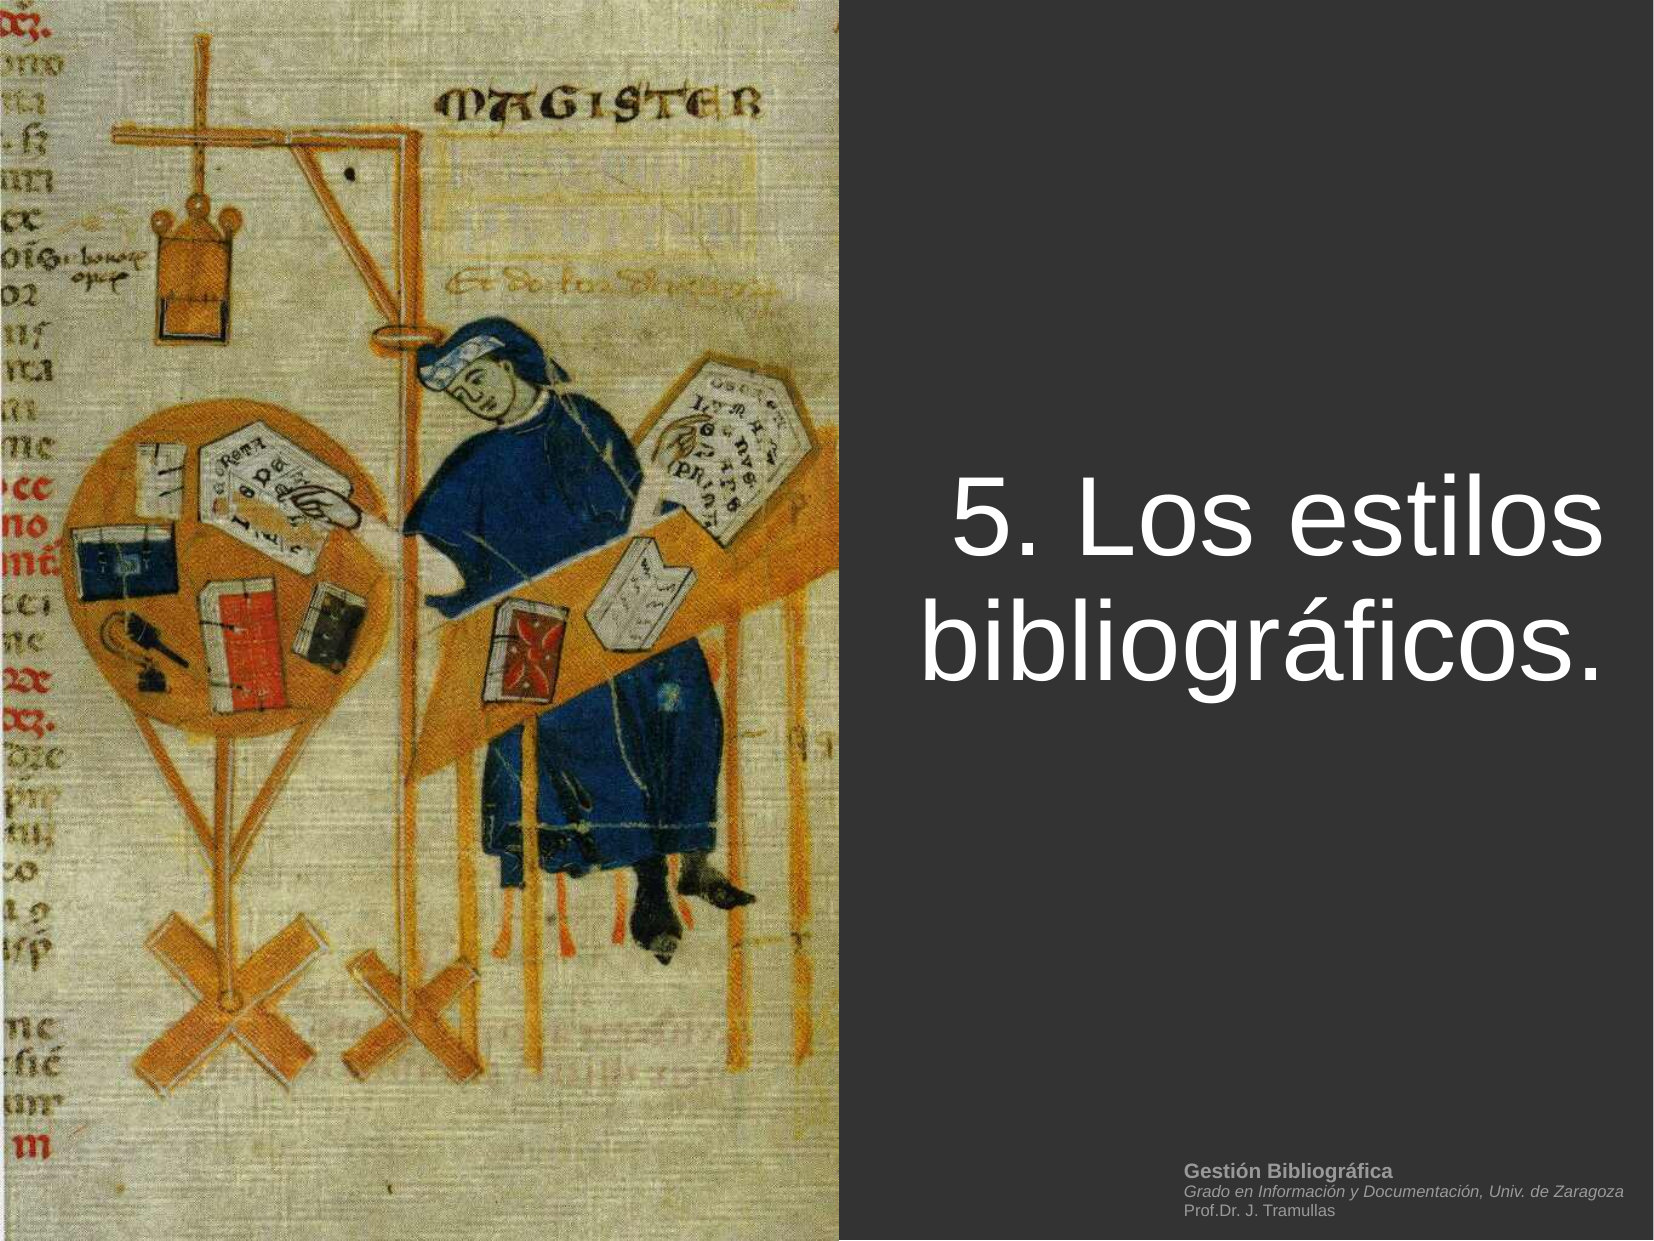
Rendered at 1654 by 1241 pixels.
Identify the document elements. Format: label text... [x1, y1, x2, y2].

picture [0, 0, 839, 1241]
subtitle 5. Los estilos bibliográficos. [850, 188, 1607, 969]
